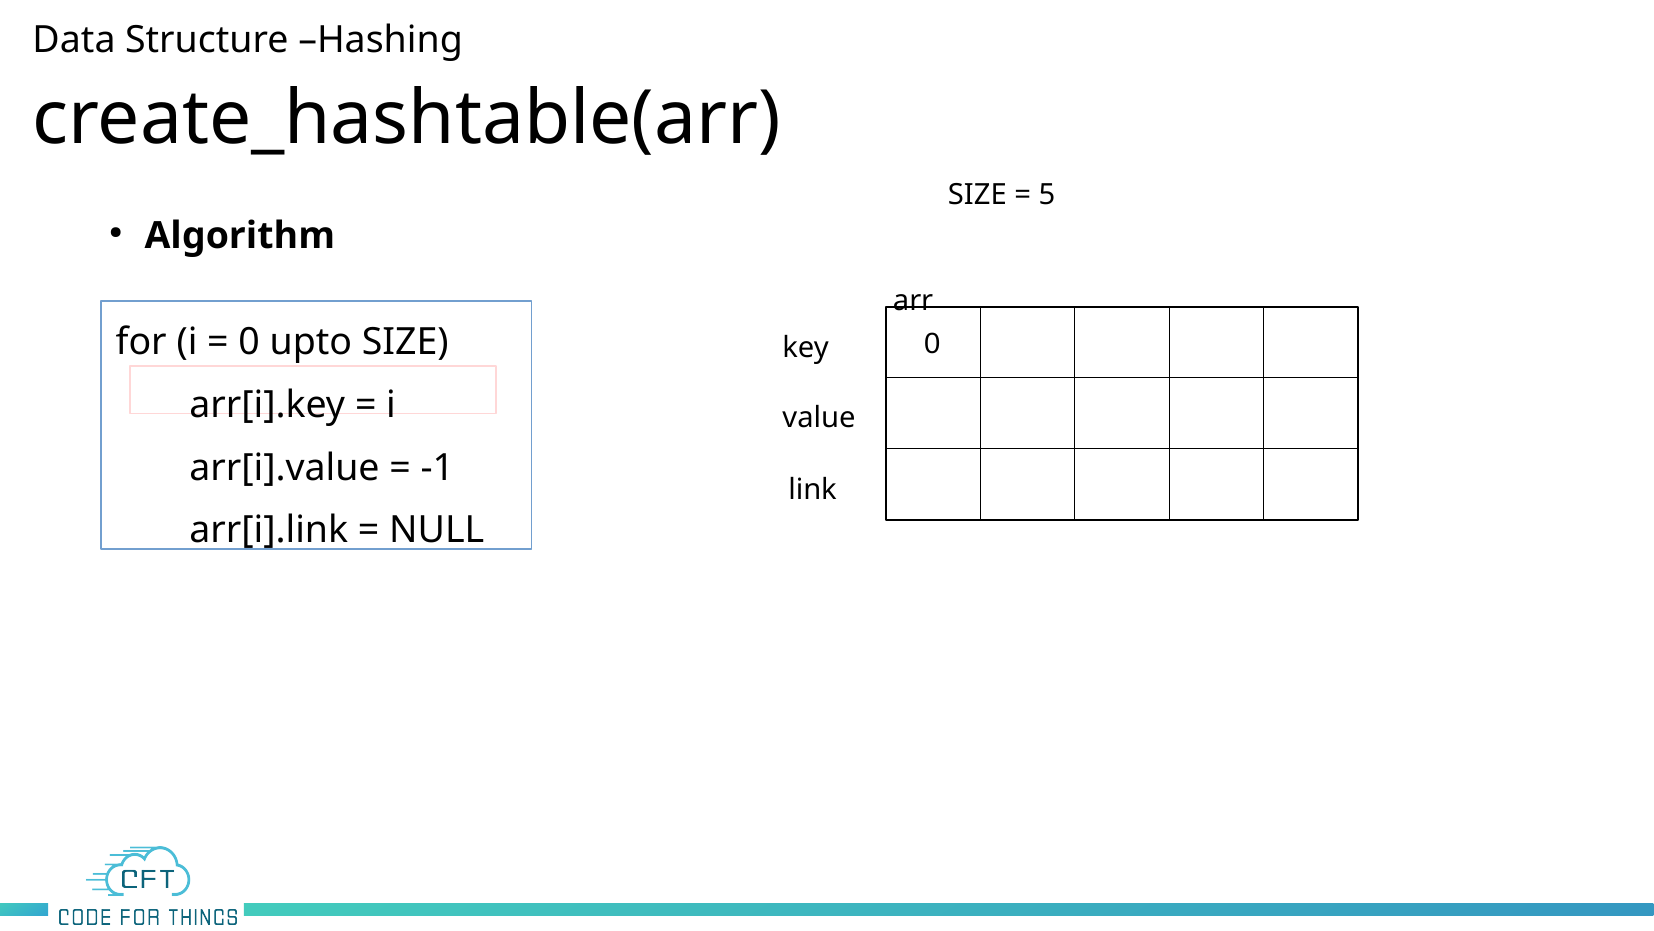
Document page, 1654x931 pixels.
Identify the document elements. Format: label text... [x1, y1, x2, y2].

text_box [1075, 449, 1169, 520]
text_box for (i = 0 upto SIZE) arr[i].key = i arr[i].value = -1 arr[i].link = NULL [100, 307, 567, 550]
text_box value [767, 389, 886, 473]
text_box [1264, 449, 1359, 520]
text_box [1170, 307, 1263, 377]
text_box [886, 378, 980, 448]
text_box 0 [909, 319, 956, 368]
text_box [1170, 449, 1263, 520]
text_box [1170, 378, 1263, 448]
text_box key [767, 318, 910, 403]
text_box [910, 322, 980, 377]
text_box [981, 449, 1074, 520]
text_box SIZE = 5 [933, 165, 1111, 215]
text_box [1075, 378, 1169, 448]
text_box [1075, 307, 1169, 377]
text_box link [773, 460, 863, 510]
picture [59, 846, 237, 925]
text_box [1264, 307, 1359, 377]
title Data Structure –Hashing create_hashtable(arr) [32, 12, 1184, 166]
text_box Algorithm [94, 200, 886, 269]
text_box [981, 307, 1074, 377]
text_box [1264, 378, 1359, 448]
text_box [885, 449, 980, 520]
text_box [100, 301, 532, 307]
text_box arr [878, 272, 1056, 322]
text_box [981, 378, 1074, 448]
